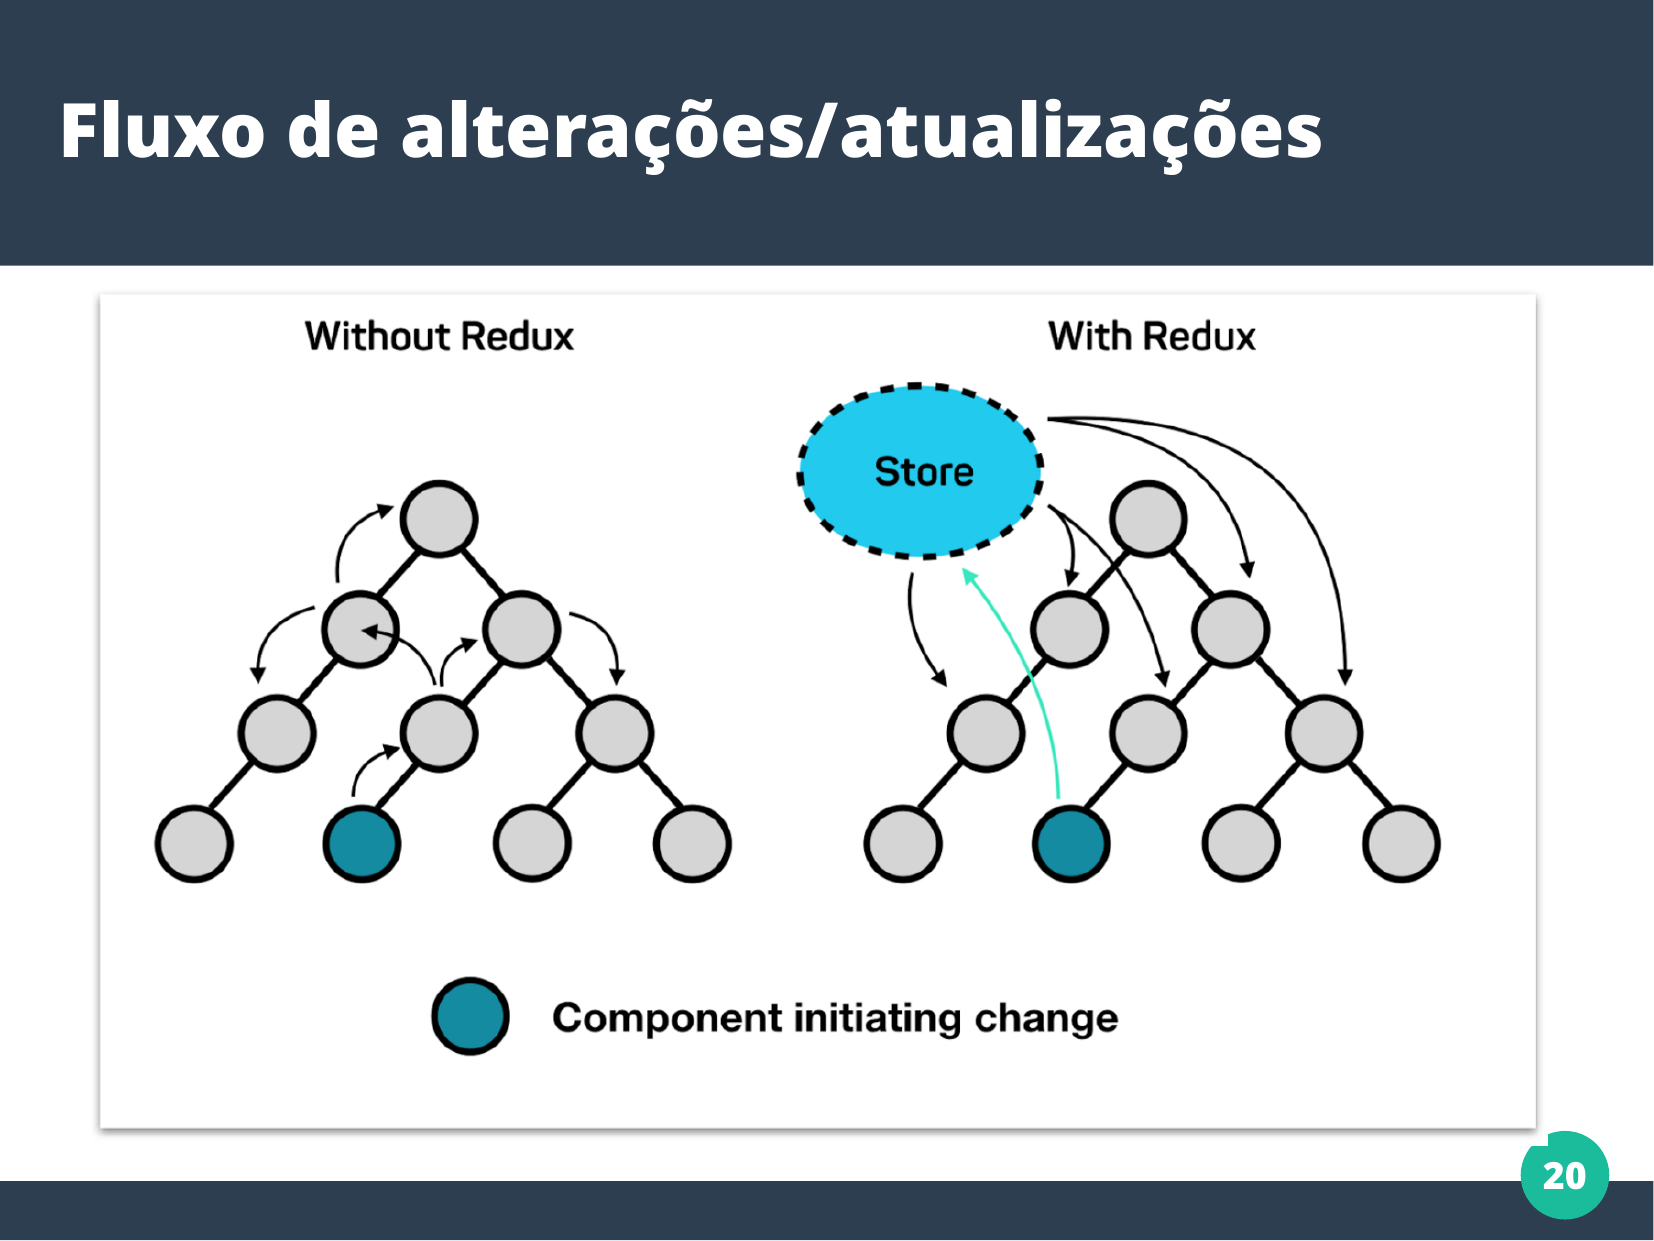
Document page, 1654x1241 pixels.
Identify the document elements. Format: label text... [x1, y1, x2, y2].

picture [82, 283, 1548, 1146]
title Fluxo de alterações/atualizações [59, 49, 1595, 207]
